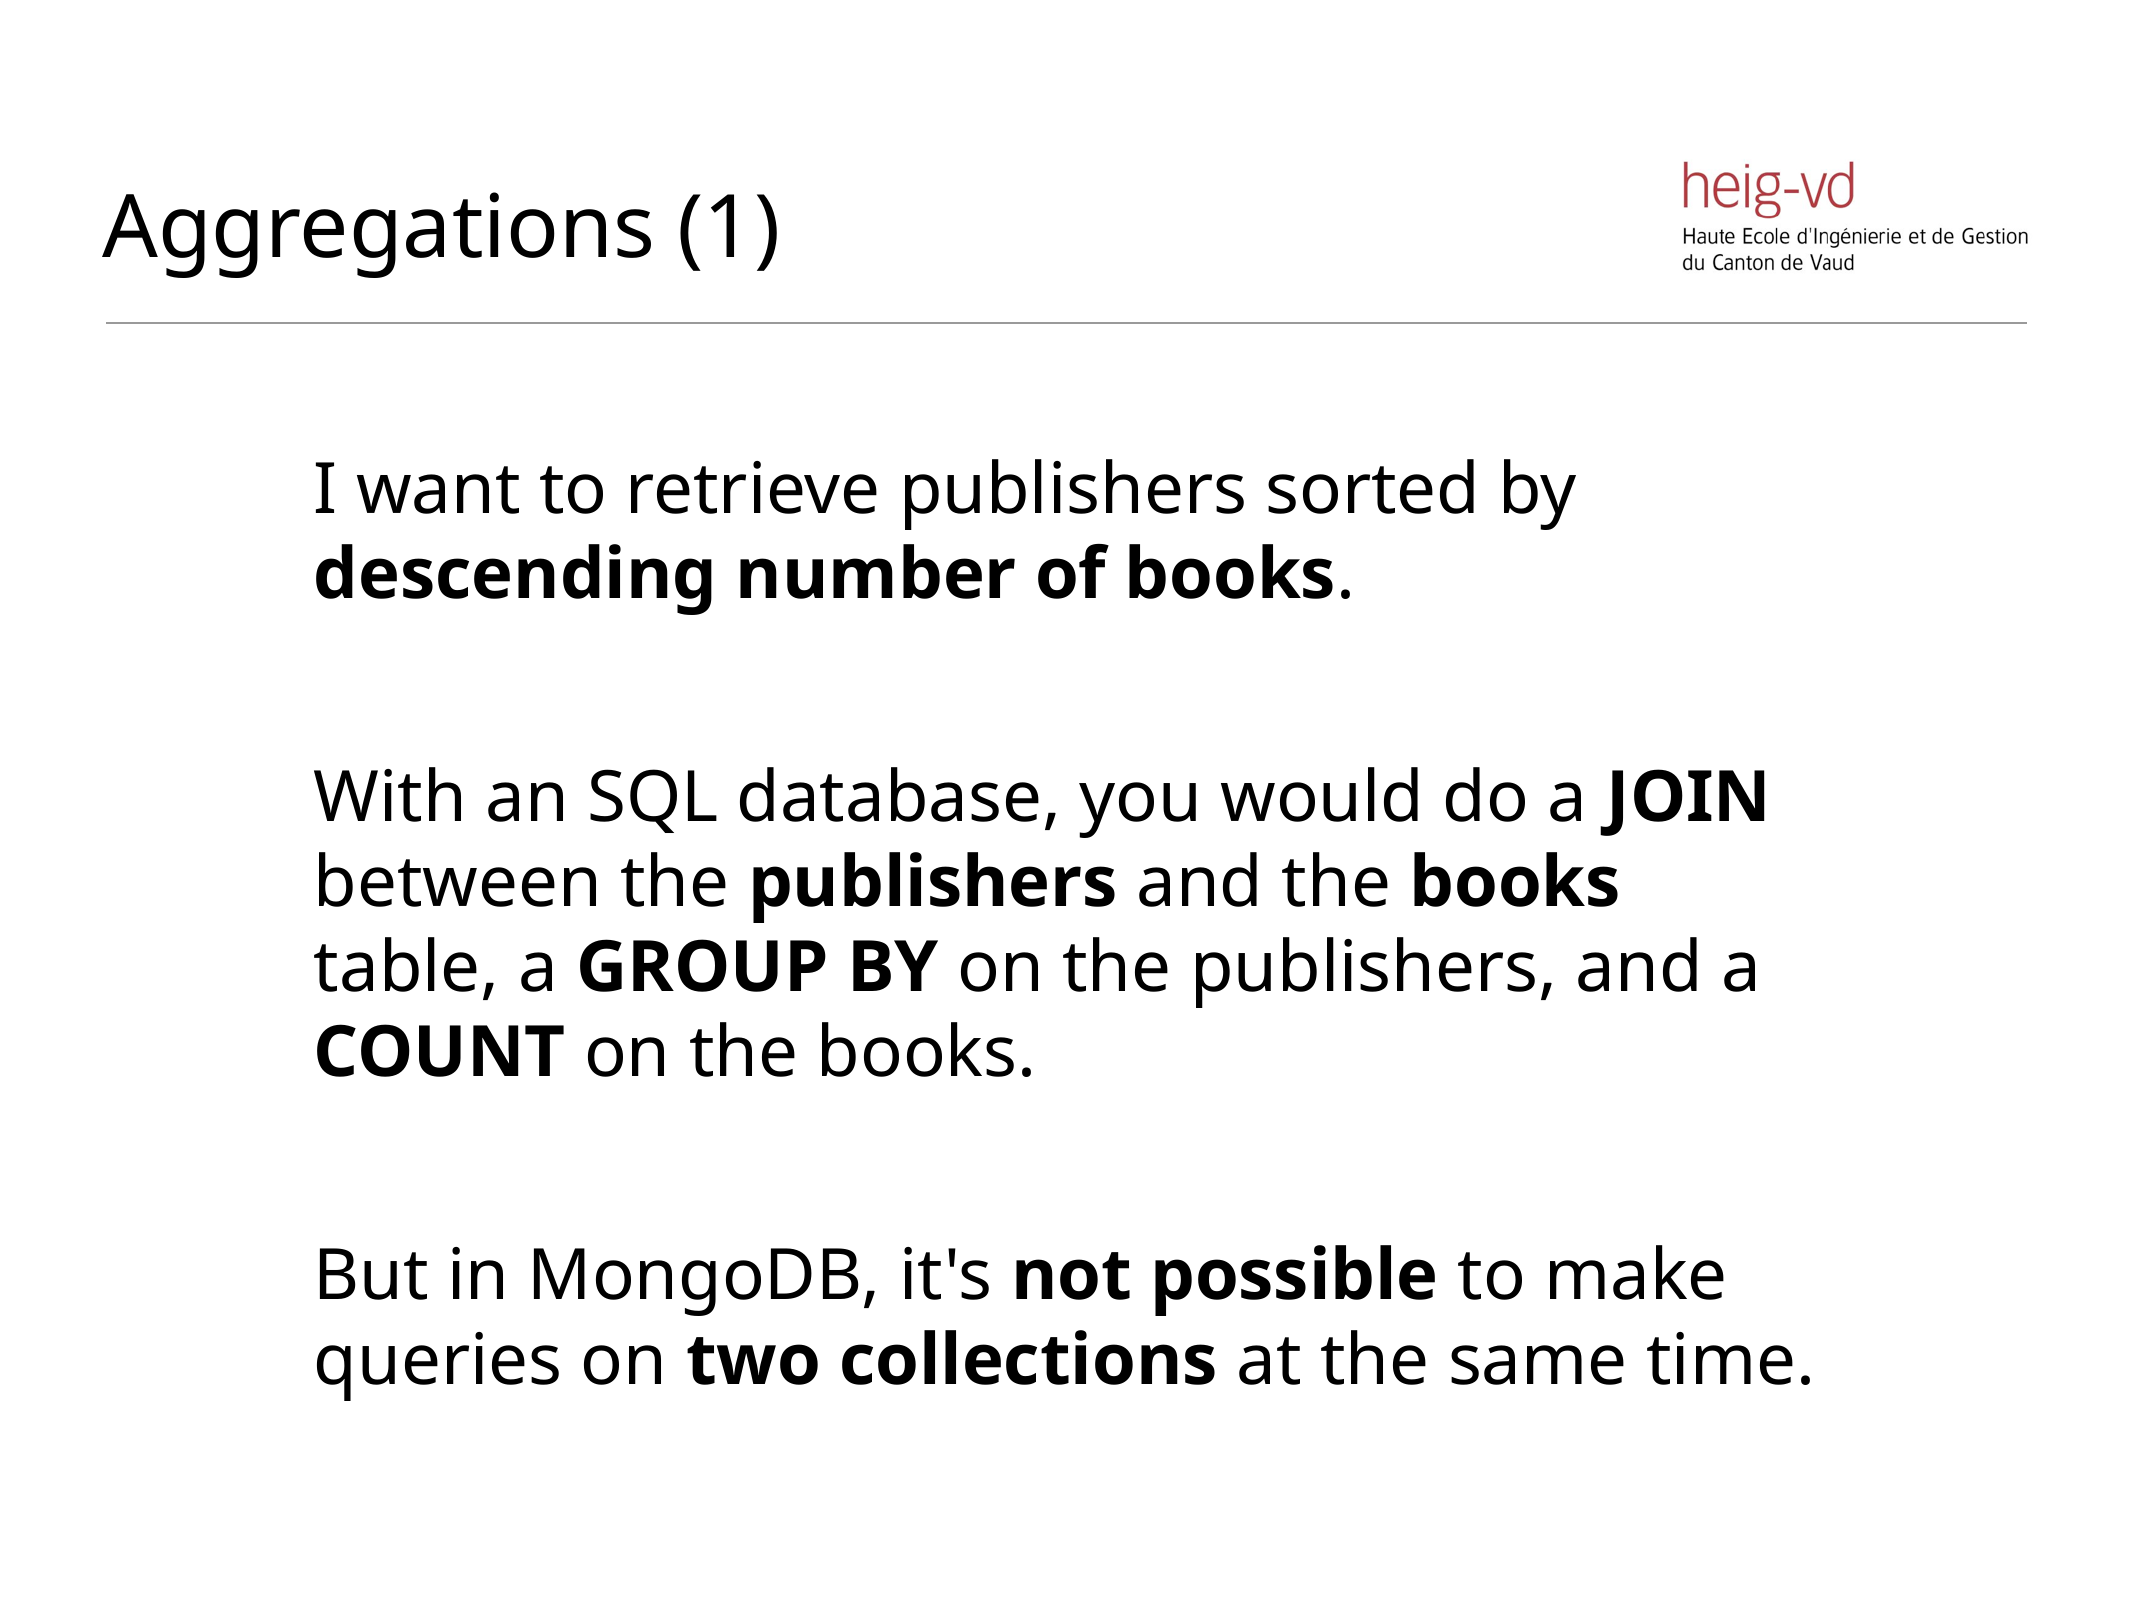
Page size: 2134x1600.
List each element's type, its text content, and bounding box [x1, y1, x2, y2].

text_box But in MongoDB, it's not possible to make queries on two collections at the same time. [305, 1220, 1828, 1407]
title Aggregations (1) [93, 54, 2040, 284]
text_box I want to retrieve publishers sorted by descending number of books. [305, 434, 1828, 622]
text_box With an SQL database, you would do a JOIN between the publishers and the books table, a GROUP BY on the publishers, and a COUNT on the books. [305, 742, 1828, 1099]
